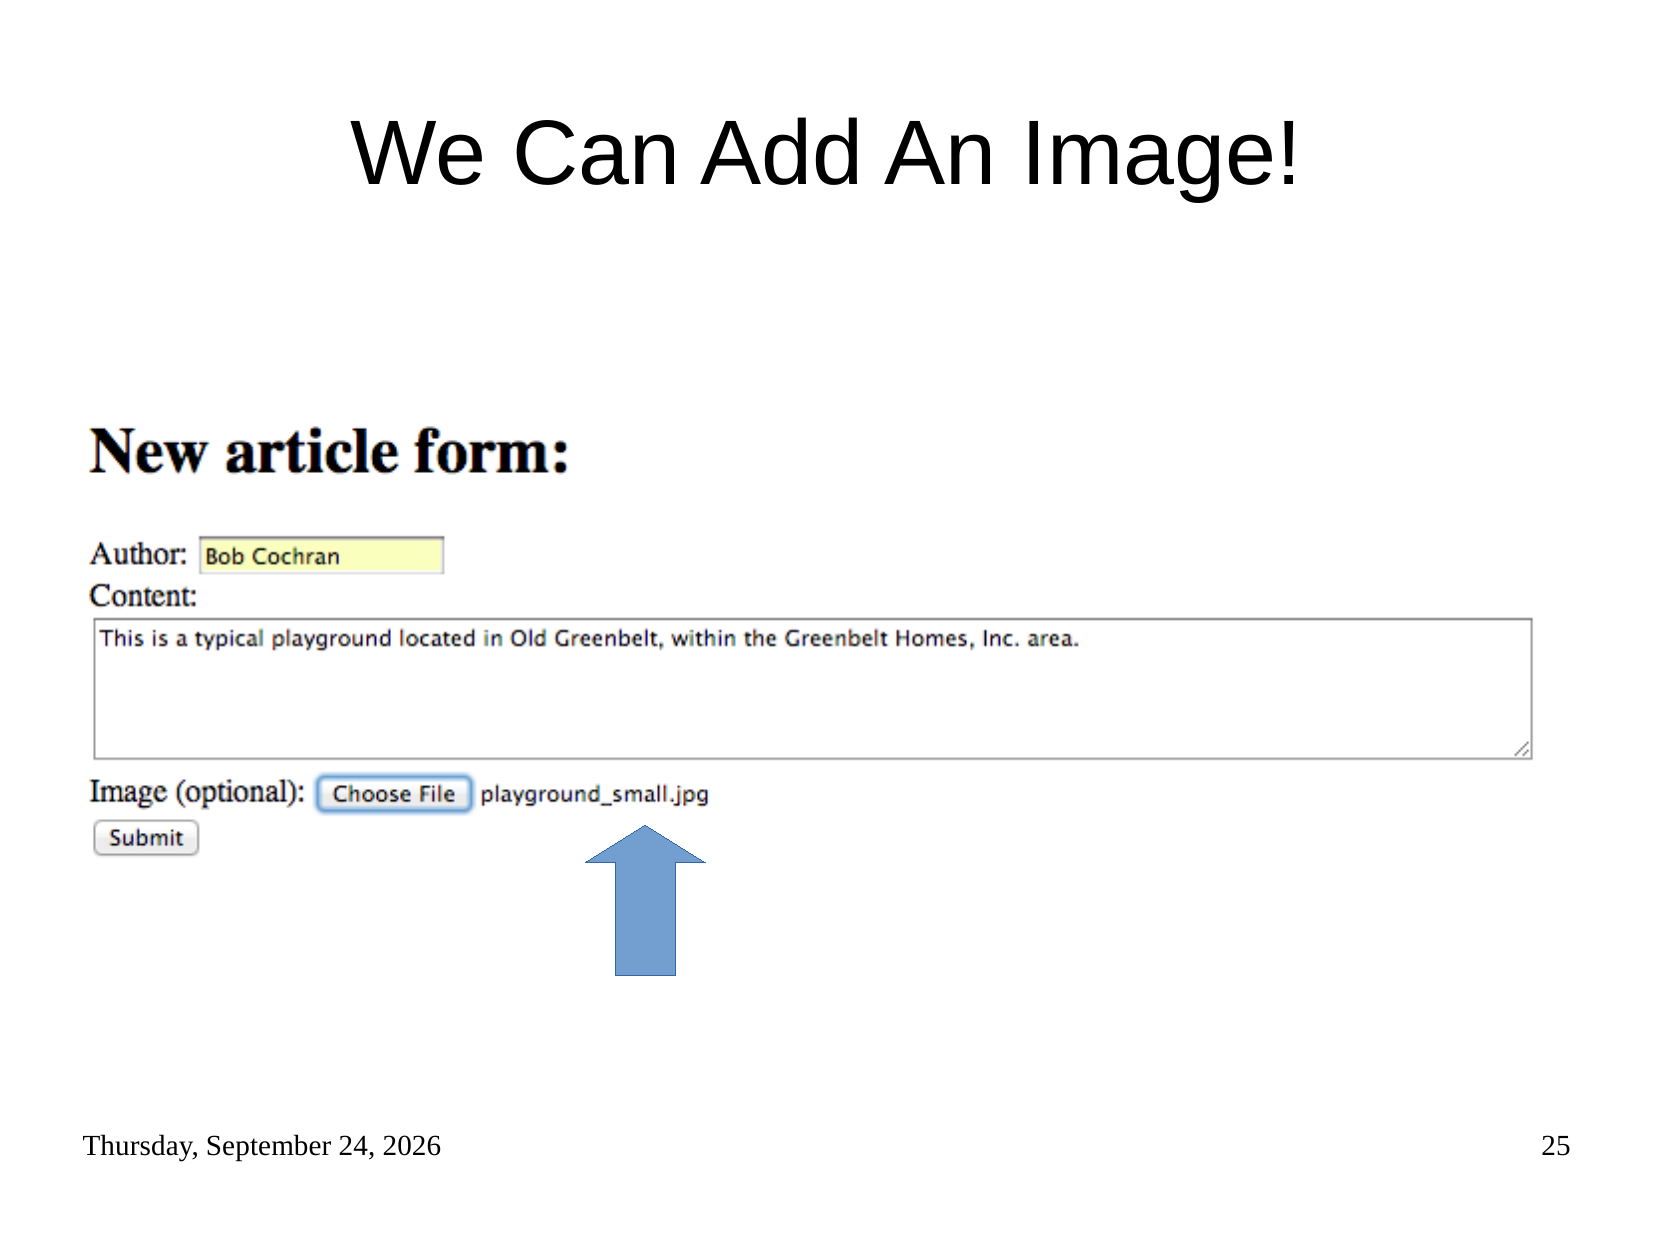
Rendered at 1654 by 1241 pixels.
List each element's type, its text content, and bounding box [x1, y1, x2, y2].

text_box [585, 825, 706, 976]
picture [82, 407, 1571, 892]
title We Can Add An Image! [82, 49, 1571, 257]
